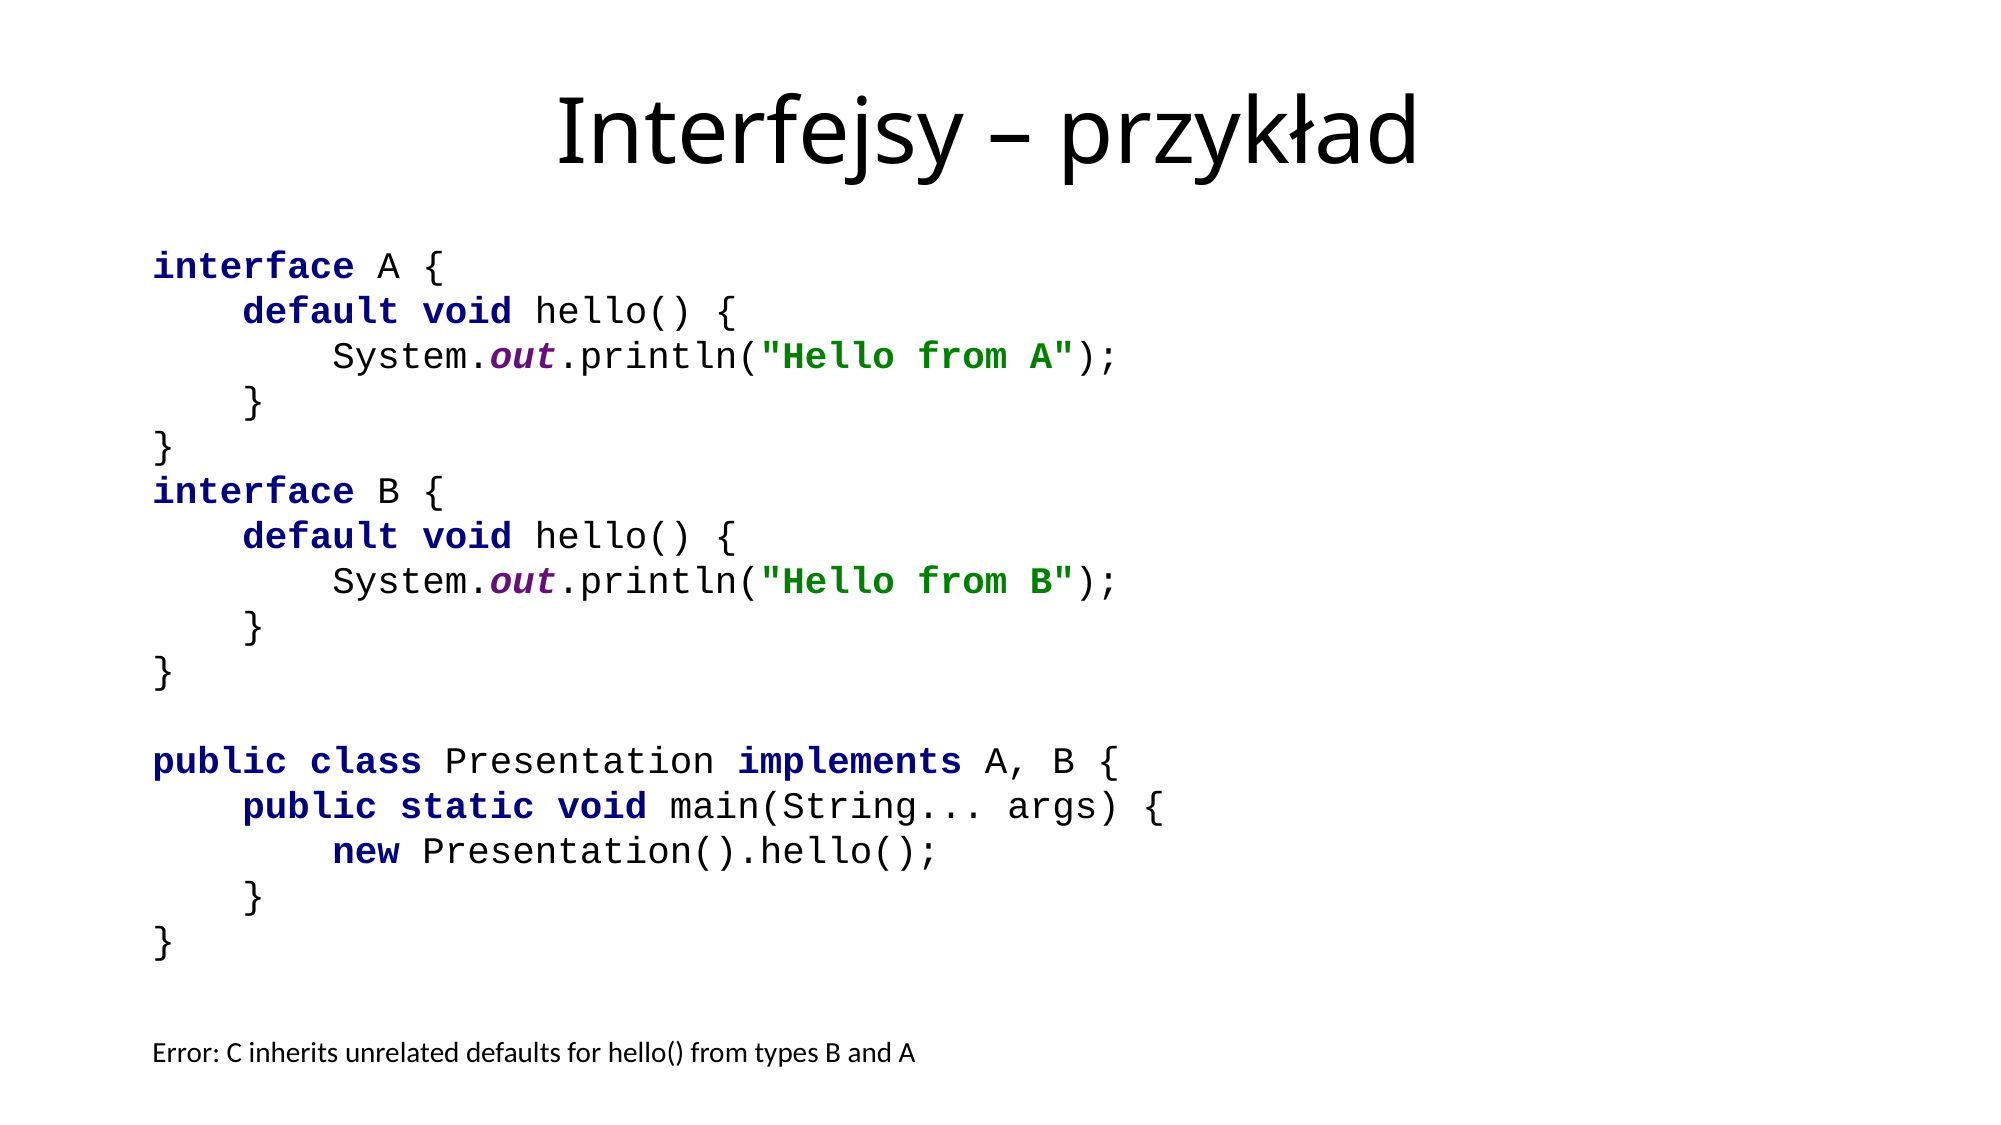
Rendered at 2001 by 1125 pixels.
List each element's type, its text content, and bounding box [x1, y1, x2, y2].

text_box Error: C inherits unrelated defaults for hello() from types B and A [137, 1033, 1826, 1084]
list interface A { default void hello() { System.out.println("Hello from A"); } } interface B { default void hello() { System.out.println("Hello from B"); } } public class Presentation implements A, B { public static void main(String... args) { new Presentation().hello(); } } [137, 230, 1186, 973]
title Interfejsy – przykład [137, 59, 1843, 208]
